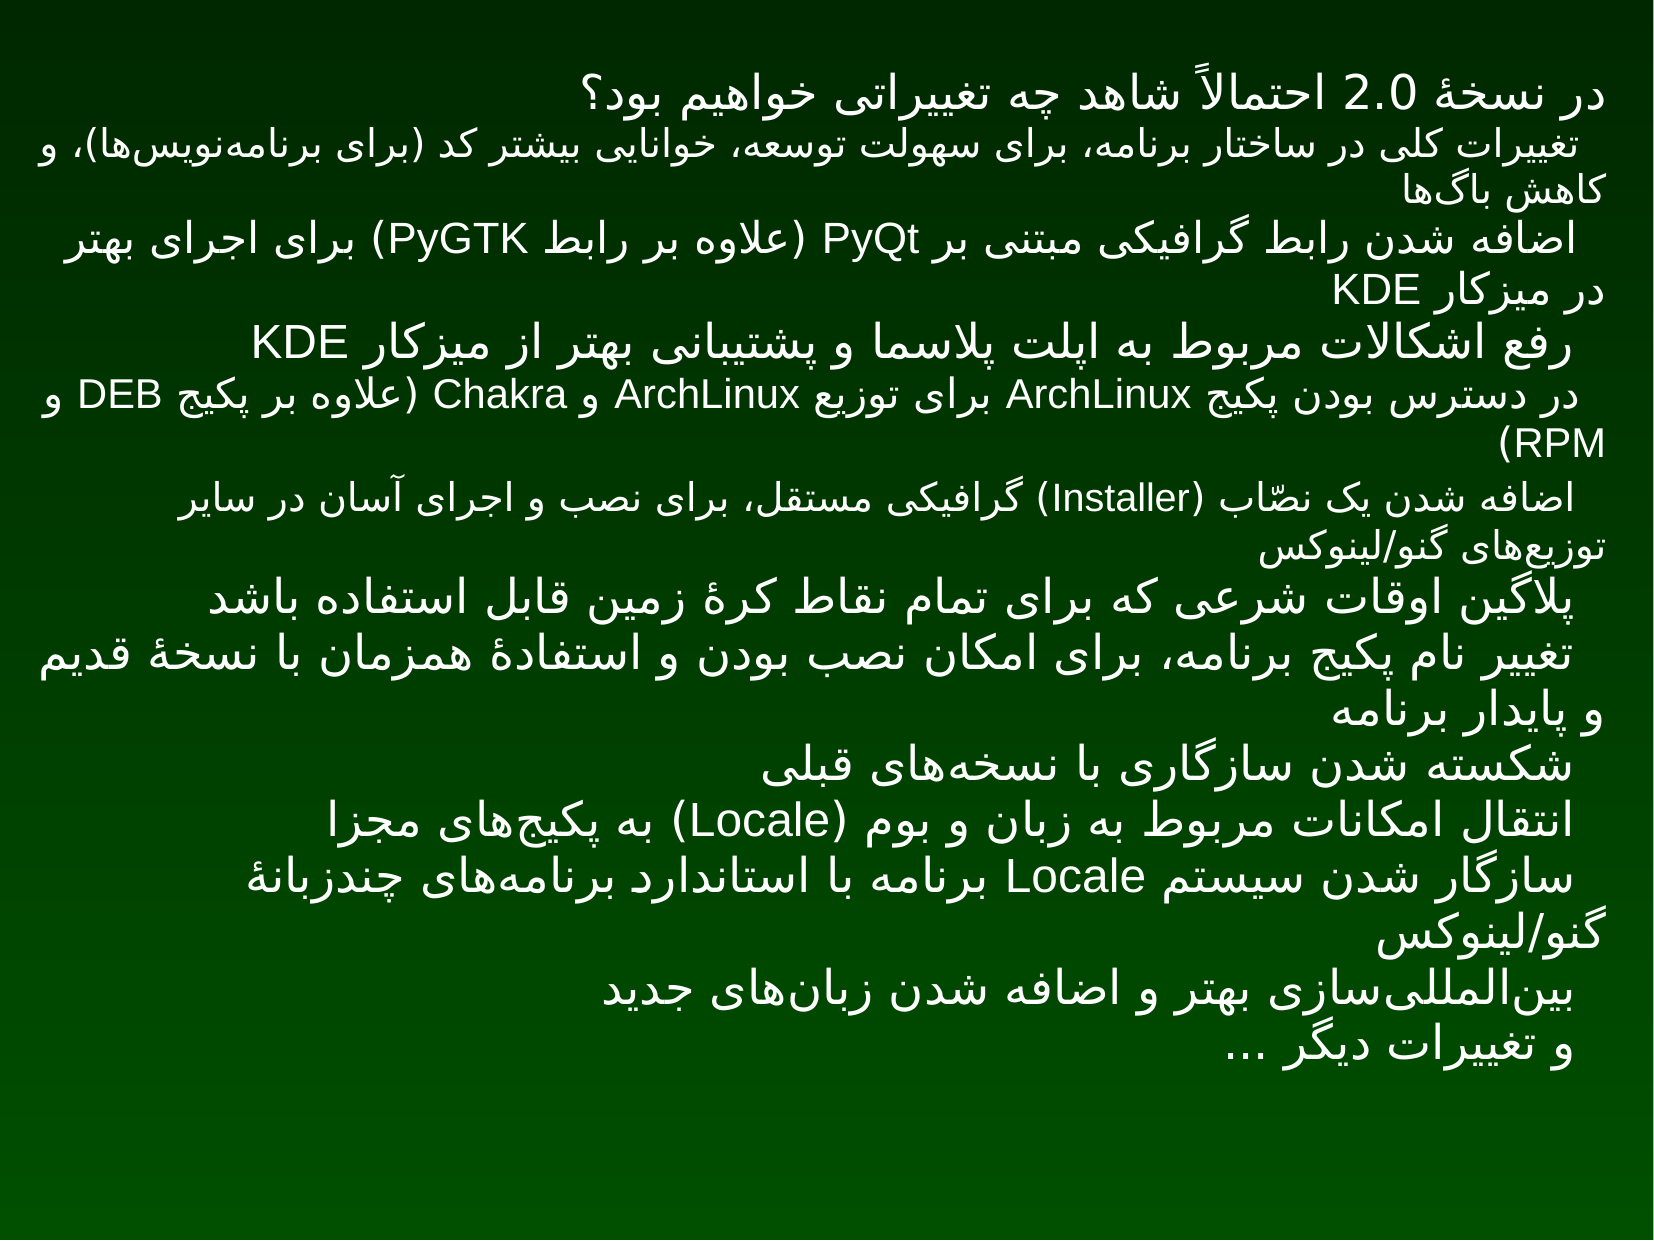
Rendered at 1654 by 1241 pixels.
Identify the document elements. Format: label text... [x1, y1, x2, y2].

text_box در نسخهٔ 2.0 احتمالاً شاهد چه تغییراتی خواهیم بود؟ تغییرات کلی در ساختار برنامه، برای سهولت توسعه، خوانایی بیشتر کد (برای برنامه‌نویس‌ها)، و کاهش باگ‌ها اضافه شدن رابط گرافیکی مبتنی بر PyQt (علاوه بر رابط PyGTK) برای اجرای بهتر در میزکار KDE رفع اشکالات مربوط به اپلت پلاسما و پشتیبانی بهتر از میزکار KDE در دسترس بودن پکیج ArchLinux برای توزیع ArchLinux و Chakra (علاوه بر پکیج DEB و RPM) اضافه شدن یک نصّاب (Installer) گرافیکی مستقل، برای نصب و اجرای آسان در سایر توزیع‌های گنو/لینوکس پلاگین اوقات شرعی که برای تمام نقاط کرهٔ زمین قابل استفاده باشد تغییر نام پکیج برنامه، برای امکان نصب بودن و استفادهٔ همزمان با نسخهٔ قدیم و پایدار برنامه شکسته شدن سازگاری با نسخه‌های قبلی انتقال امکانات مربوط به زبان و بوم (Locale) به پکیج‌های مجزا سازگار شدن سیستم Locale برنامه با استاندارد برنامه‌های چندزبانهٔ گنو/لینوکس بین‌المللی‌سازی بهتر و اضافه شدن زبان‌های جدید و تغییرات دیگر ... [23, 57, 1637, 1068]
